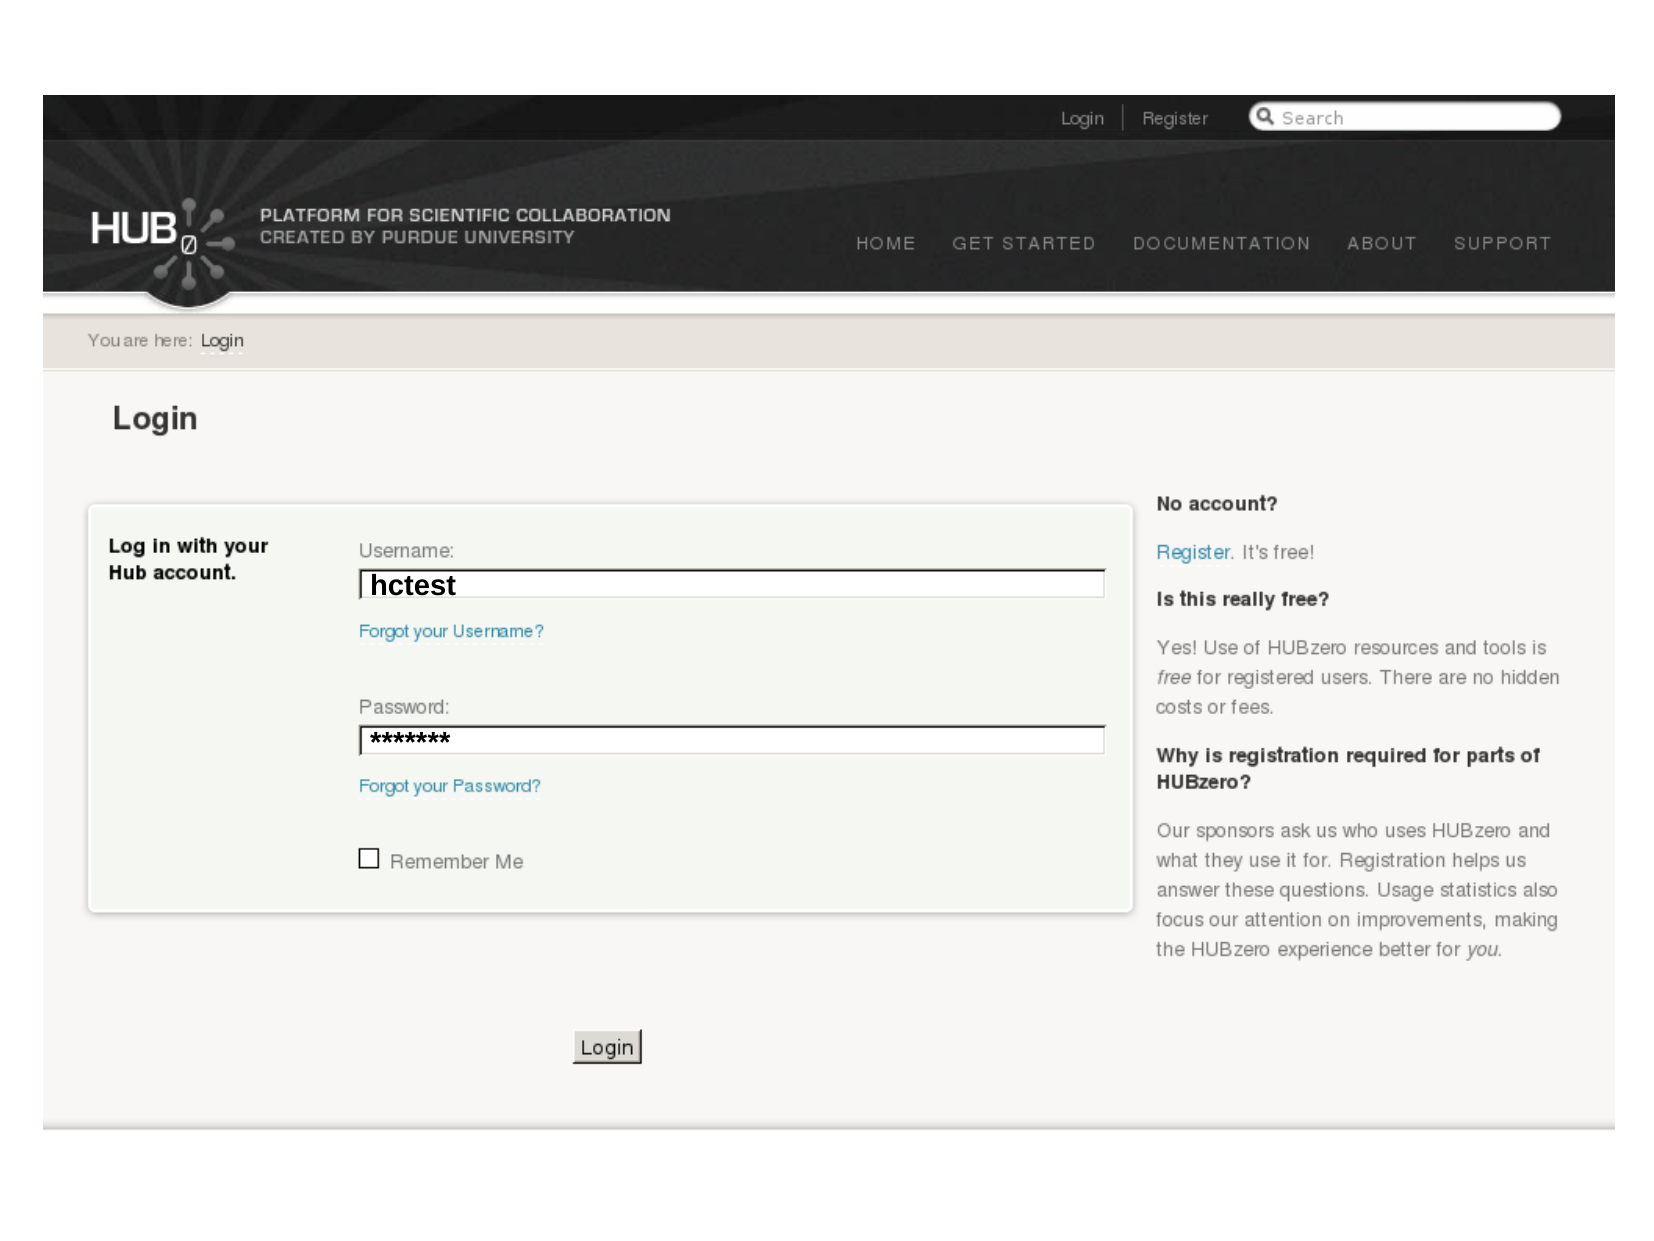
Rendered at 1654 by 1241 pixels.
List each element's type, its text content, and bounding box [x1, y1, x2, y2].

picture [43, 95, 1615, 1148]
text_box hctest [355, 561, 472, 609]
text_box ******* [355, 718, 466, 767]
